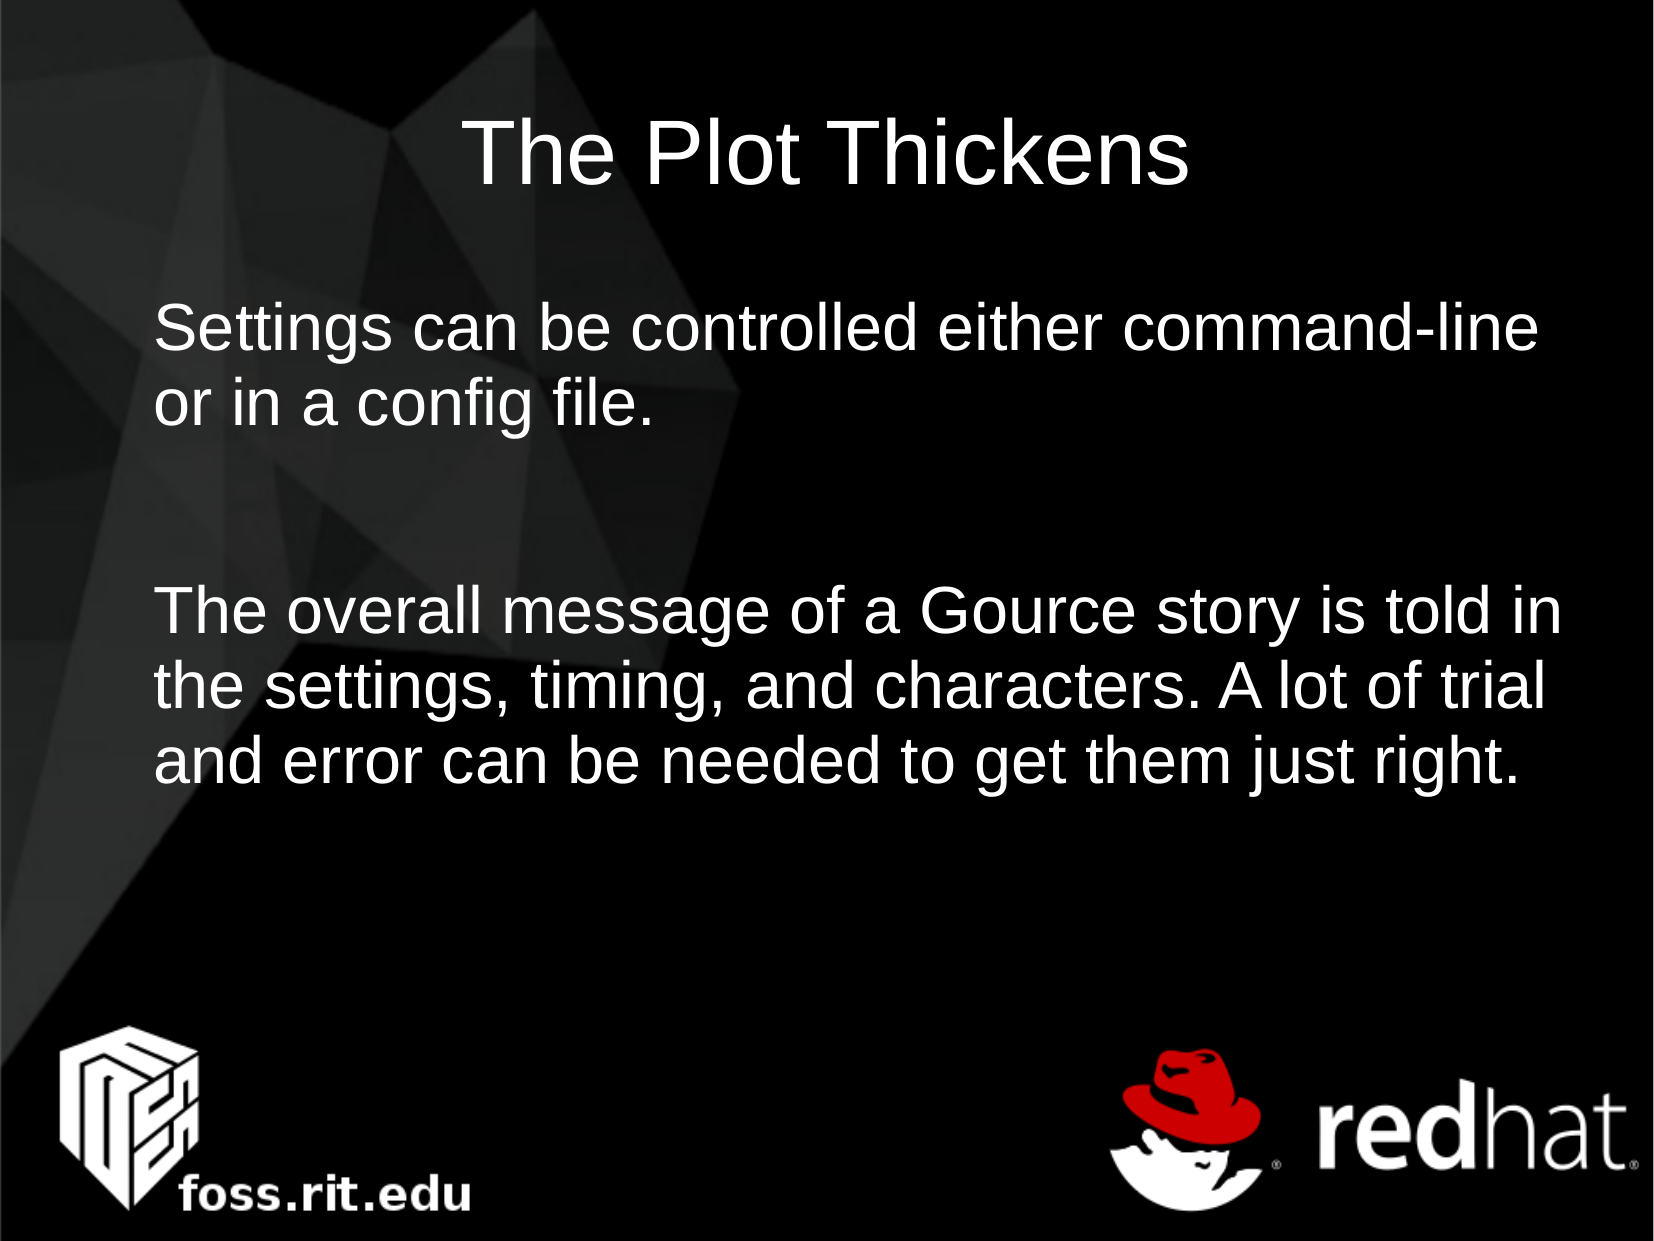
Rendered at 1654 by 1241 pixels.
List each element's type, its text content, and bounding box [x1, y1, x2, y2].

list Settings can be controlled either command-line or in a config file. The overall message of a Gource story is told in the settings, timing, and characters. A lot of trial and error can be needed to get them just right. [82, 290, 1571, 1010]
title The Plot Thickens [82, 49, 1571, 257]
picture [0, 0, 1654, 1241]
